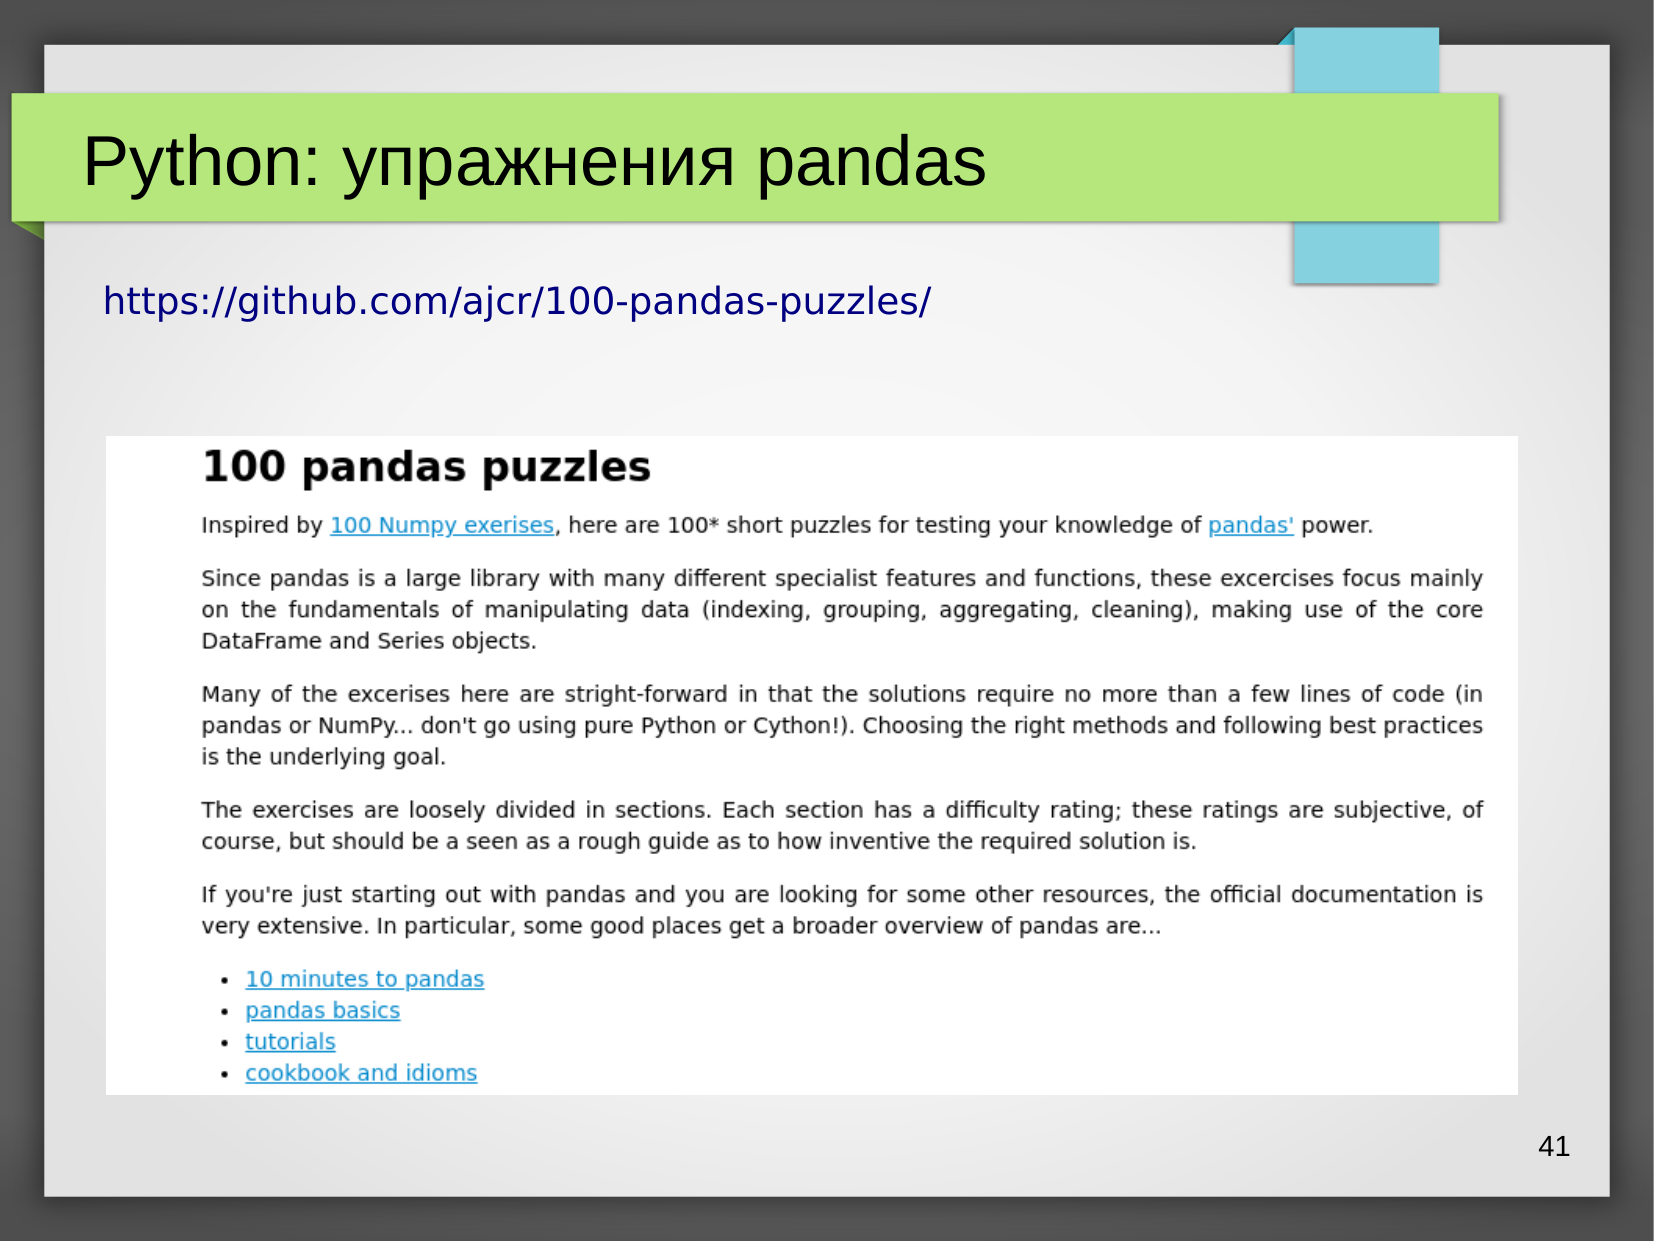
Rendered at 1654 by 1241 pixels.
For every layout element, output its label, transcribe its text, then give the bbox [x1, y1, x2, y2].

text_box https://github.com/ajcr/100-pandas-puzzles/ [87, 272, 1028, 379]
picture [0, 0, 1654, 1241]
title Python: упражнения pandas [82, 96, 1571, 225]
